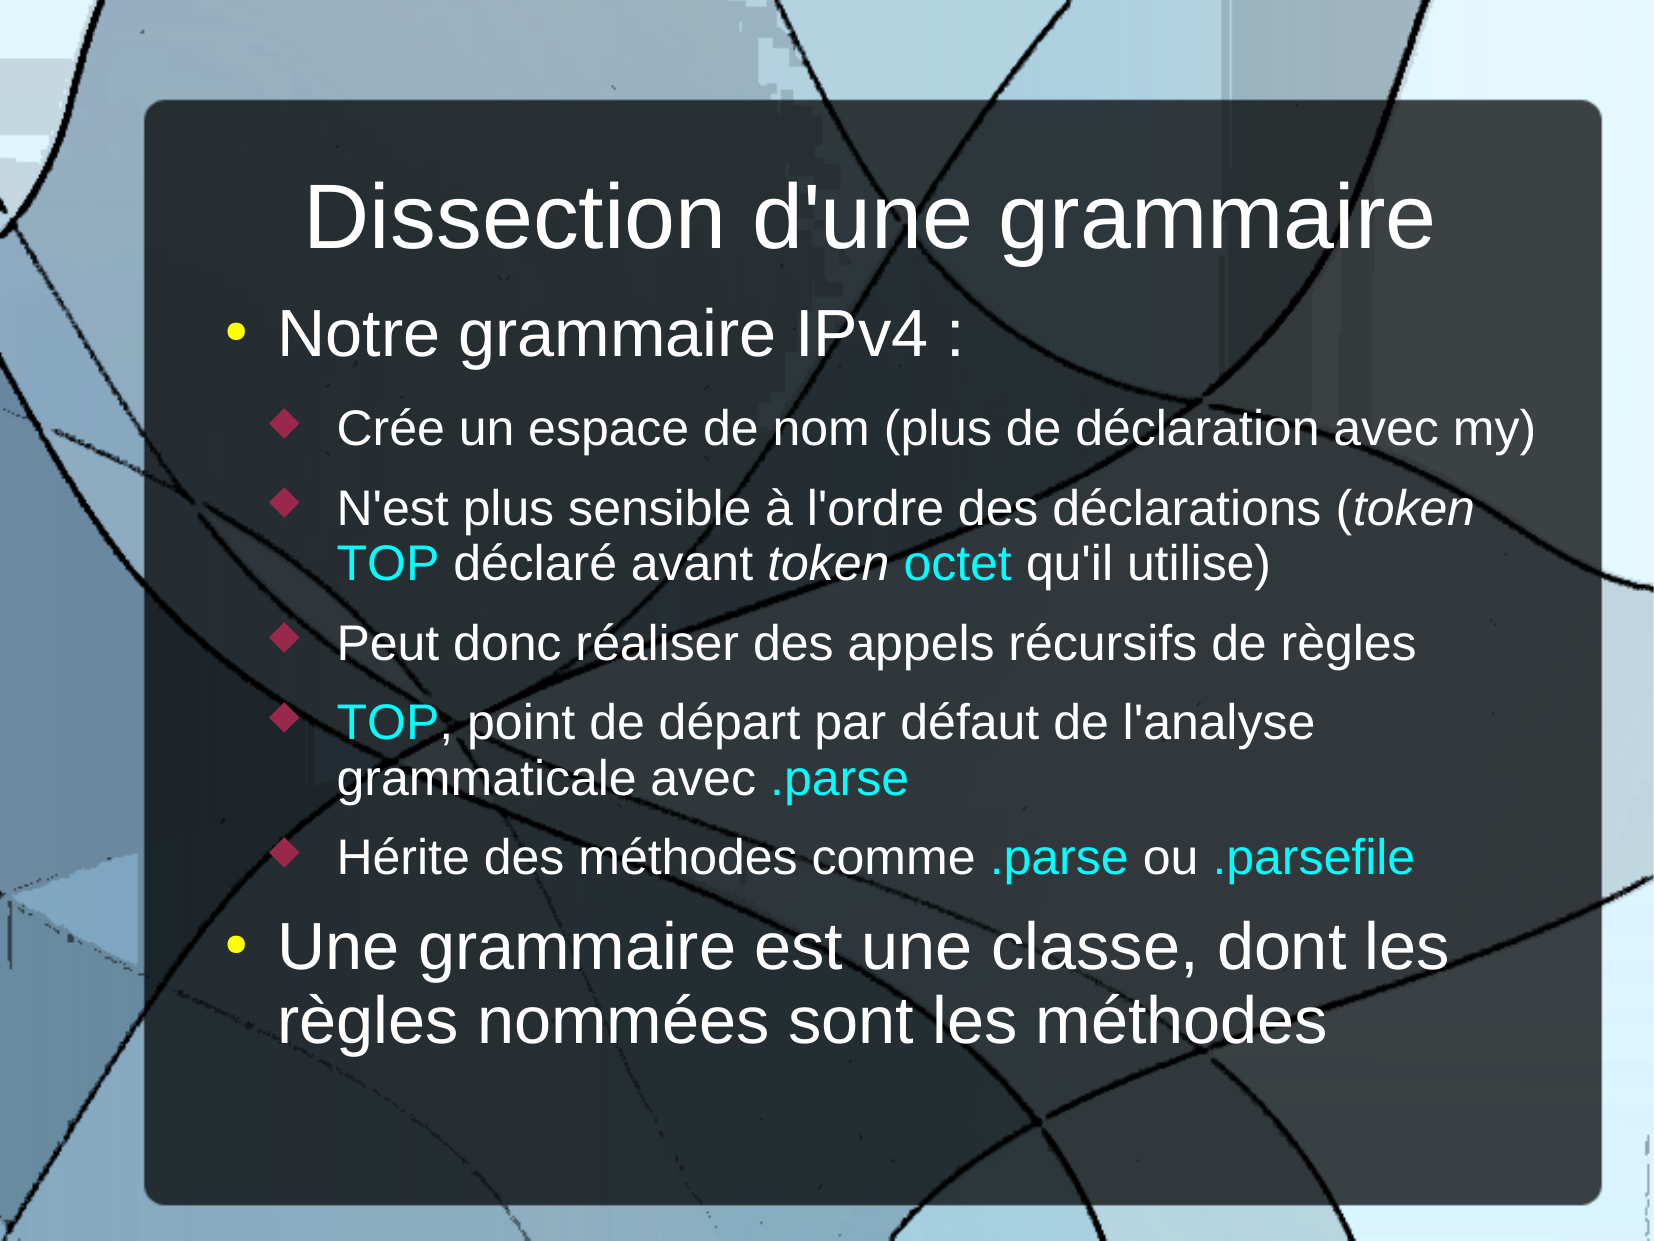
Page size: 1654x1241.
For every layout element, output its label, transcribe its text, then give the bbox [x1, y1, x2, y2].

title Dissection d'une grammaire [159, 108, 1583, 325]
picture [0, 0, 1654, 1241]
list Notre grammaire IPv4 : Crée un espace de nom (plus de déclaration avec my) N'est plus sensible à l'ordre des déclarations (token TOP déclaré avant token octet qu'il utilise) Peut donc réaliser des appels récursifs de règles TOP, point de départ par défaut de l'analyse grammaticale avec .parse Hérite des méthodes comme .parse ou .parsefile Une grammaire est une classe, dont les règles nommées sont les méthodes [206, 296, 1571, 1241]
